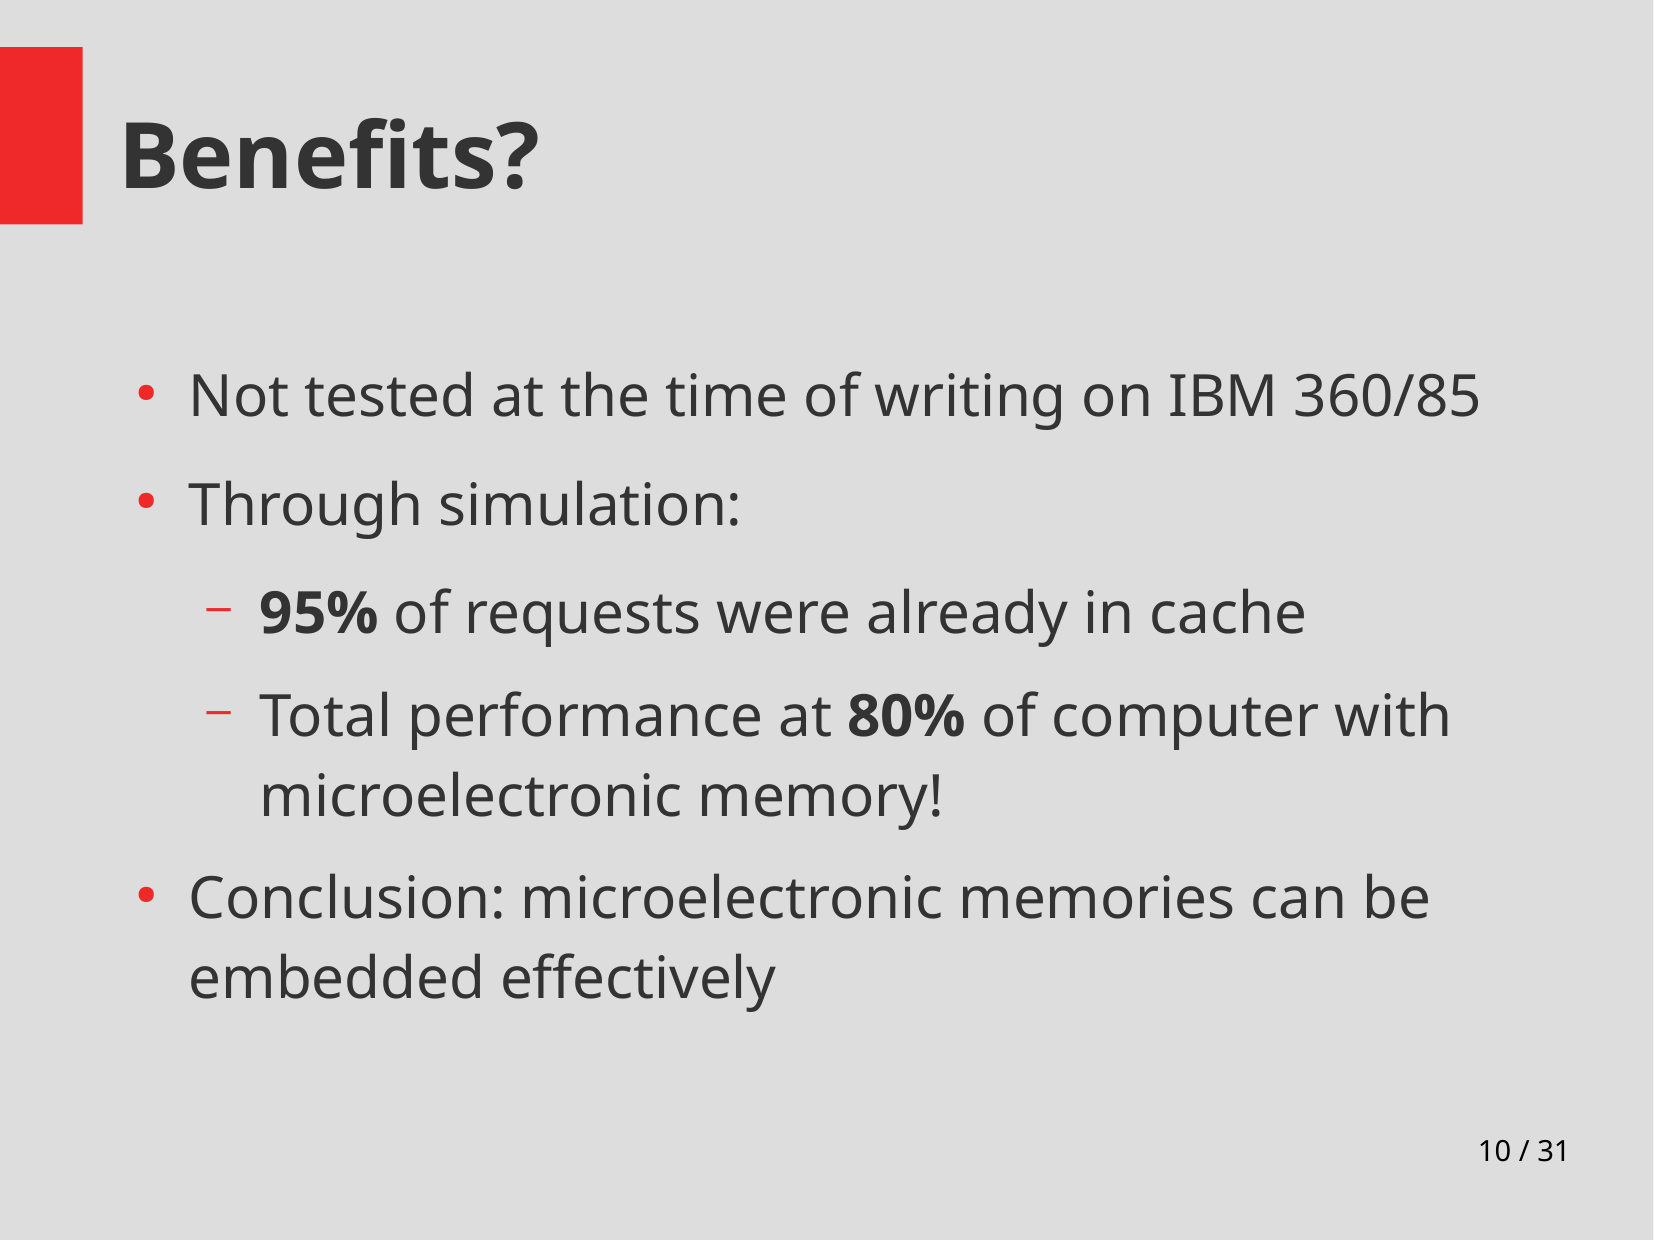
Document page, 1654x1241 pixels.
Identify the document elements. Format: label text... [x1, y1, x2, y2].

title Benefits? [118, 49, 1571, 257]
list Not tested at the time of writing on IBM 360/85 Through simulation: 95% of requests were already in cache Total performance at 80% of computer with microelectronic memory! Conclusion: microelectronic memories can be embedded effectively [118, 354, 1536, 1074]
